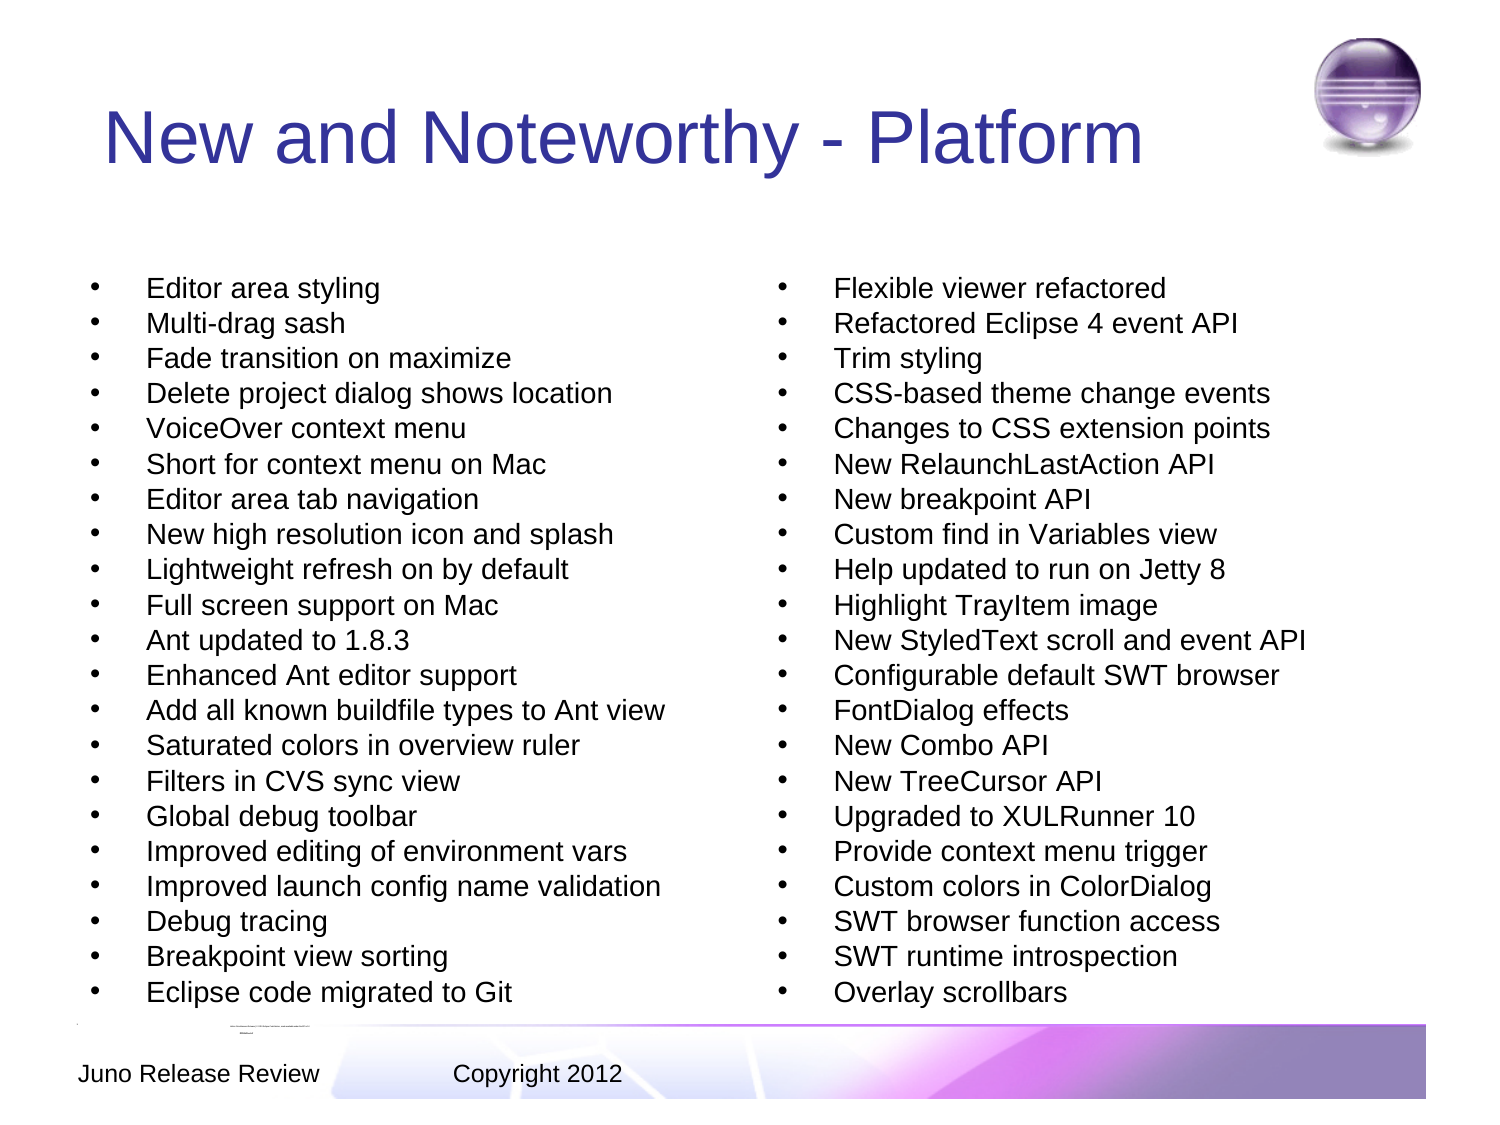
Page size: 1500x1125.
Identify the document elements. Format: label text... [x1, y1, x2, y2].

picture [225, 1024, 1426, 1099]
list Flexible viewer refactored Refactored Eclipse 4 event API Trim styling CSS-based theme change events Changes to CSS extension points New RelaunchLastAction API New breakpoint API Custom find in Variables view Help updated to run on Jetty 8 Highlight TrayItem image New StyledText scroll and event API Configurable default SWT browser FontDialog effects New Combo API New TreeCursor API Upgraded to XULRunner 10 Provide context menu trigger Custom colors in ColorDialog SWT browser function access SWT runtime introspection Overlay scrollbars [762, 268, 1426, 1056]
list Editor area styling Multi-drag sash Fade transition on maximize Delete project dialog shows location VoiceOver context menu Short for context menu on Mac Editor area tab navigation New high resolution icon and splash Lightweight refresh on by default Full screen support on Mac Ant updated to 1.8.3 Enhanced Ant editor support Add all known buildfile types to Ant view Saturated colors in overview ruler Filters in CVS sync view Global debug toolbar Improved editing of environment vars Improved launch config name validation Debug tracing Breakpoint view sorting Eclipse code migrated to Git [75, 268, 738, 1016]
title New and Noteworthy - Platform [74, 45, 1176, 233]
picture [1307, 37, 1426, 157]
